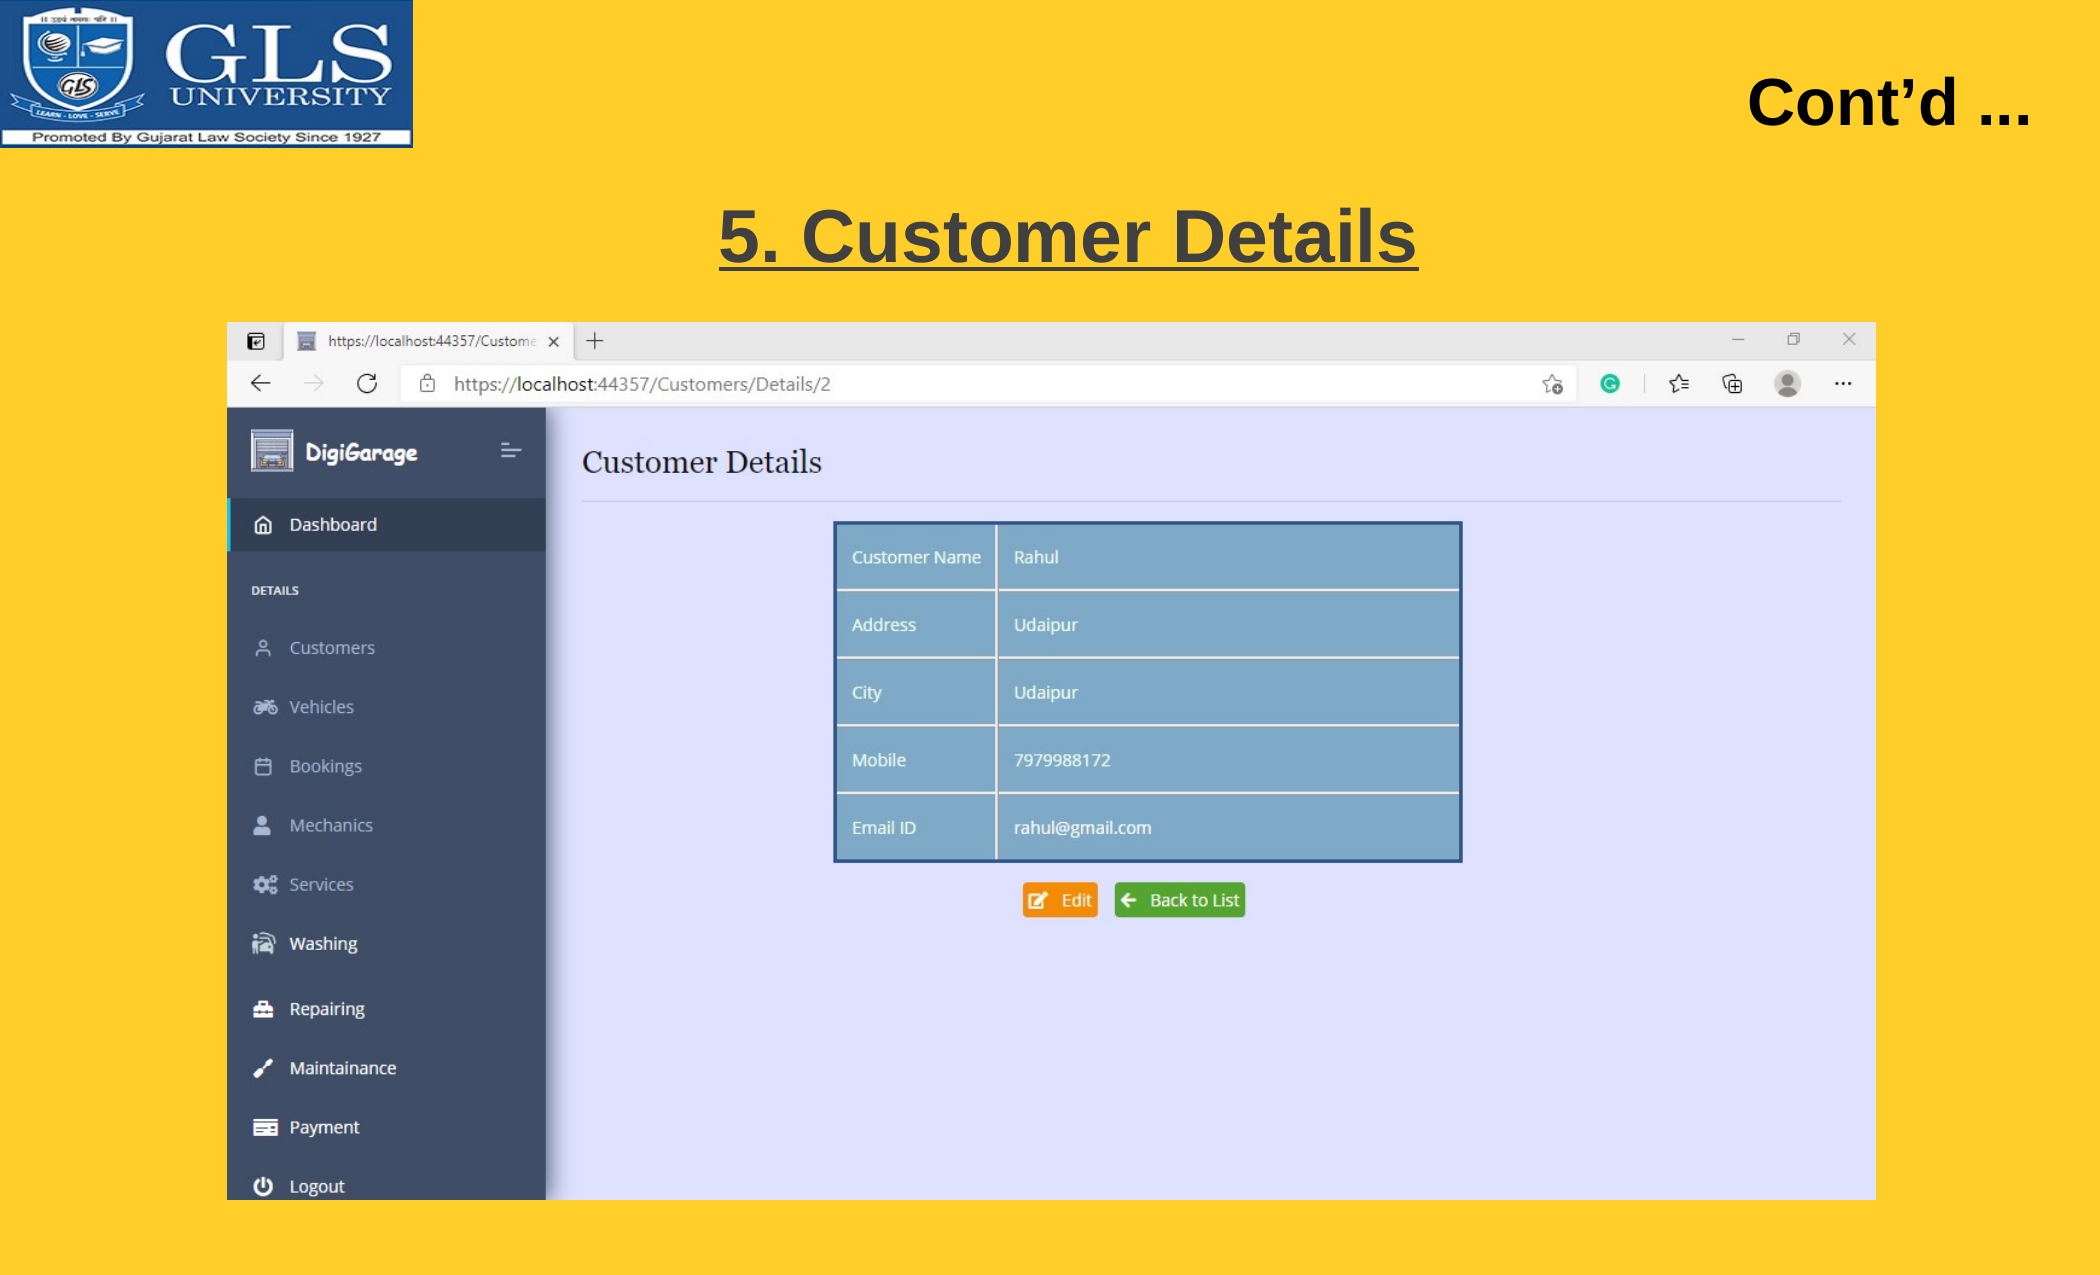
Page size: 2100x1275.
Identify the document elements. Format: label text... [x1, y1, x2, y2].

picture [227, 322, 1876, 1201]
picture [0, 0, 413, 148]
text_box 5. Customer Details [675, 187, 1463, 322]
text_box Cont’d ... [1732, 57, 2063, 147]
